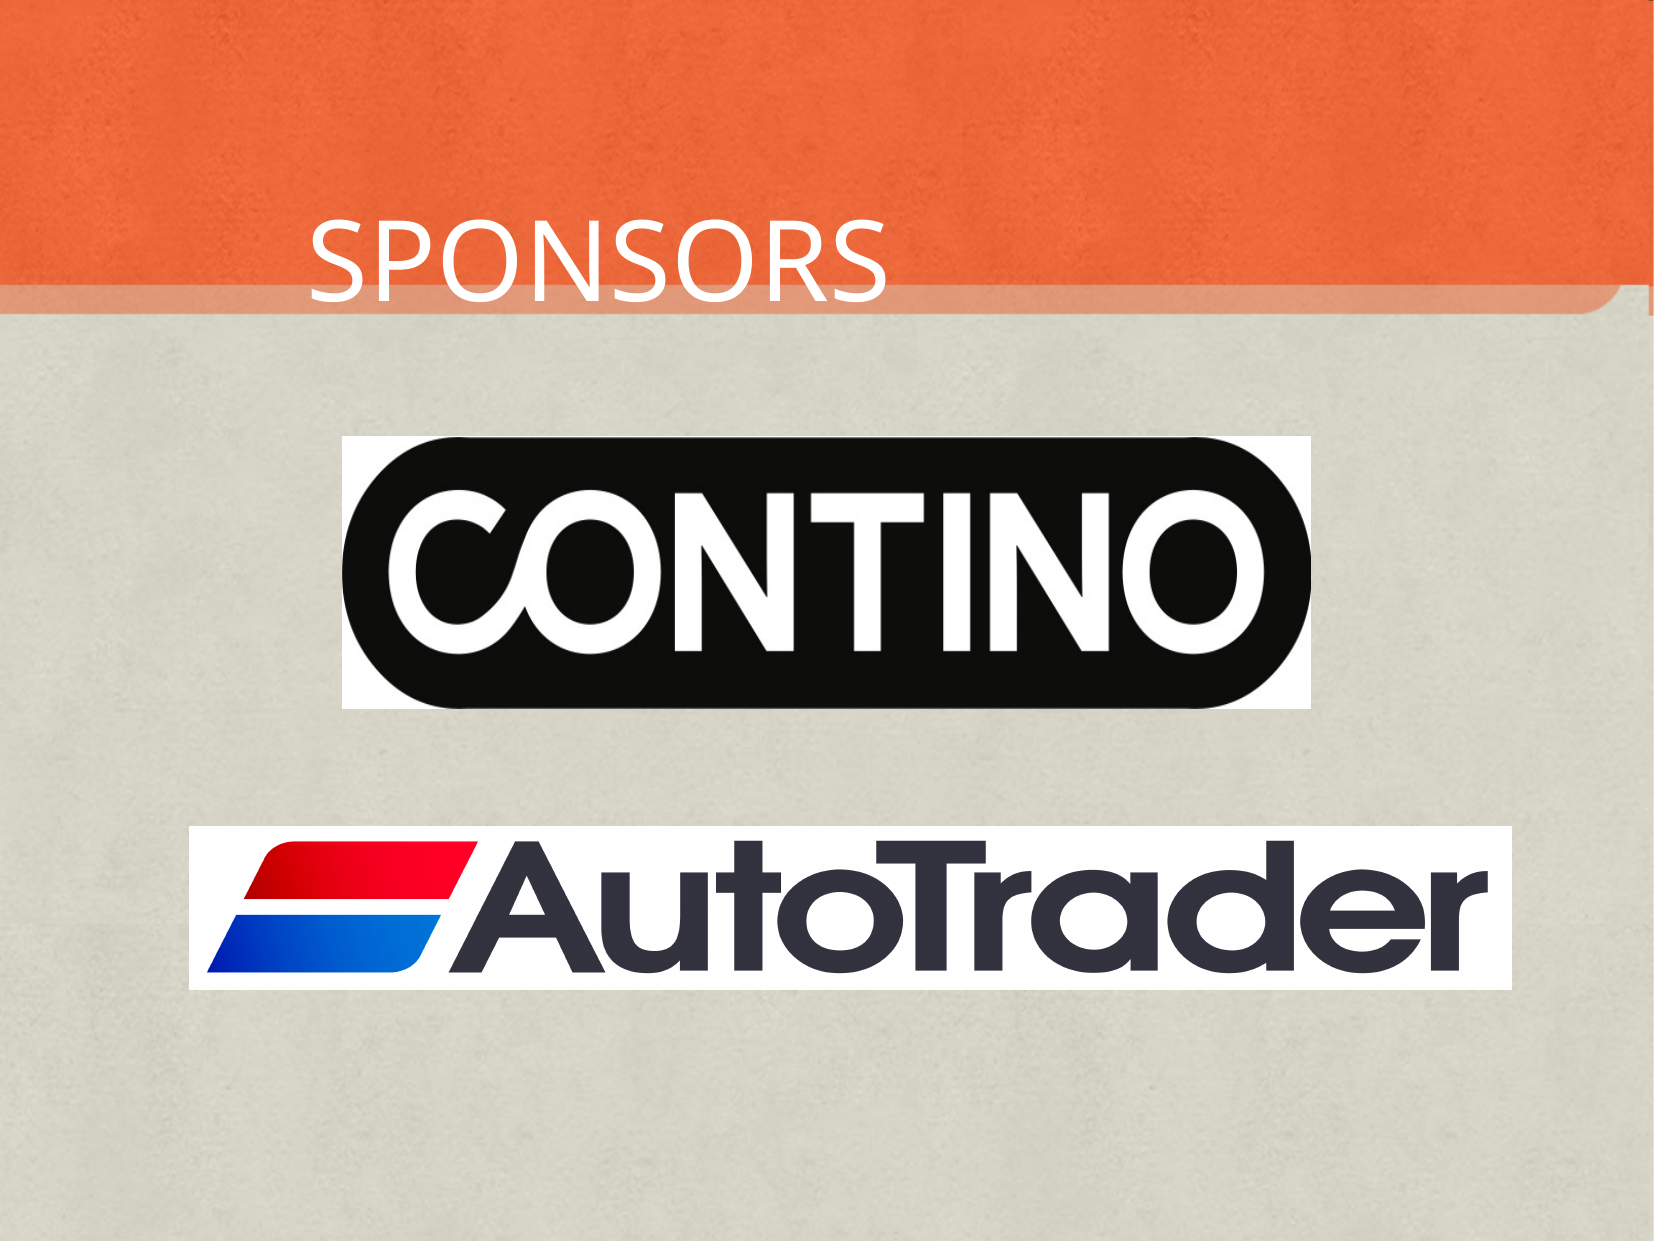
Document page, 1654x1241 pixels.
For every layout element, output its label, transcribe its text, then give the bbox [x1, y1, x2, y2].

picture [0, 0, 1654, 1241]
text_box SPONSORS [306, 189, 1654, 318]
